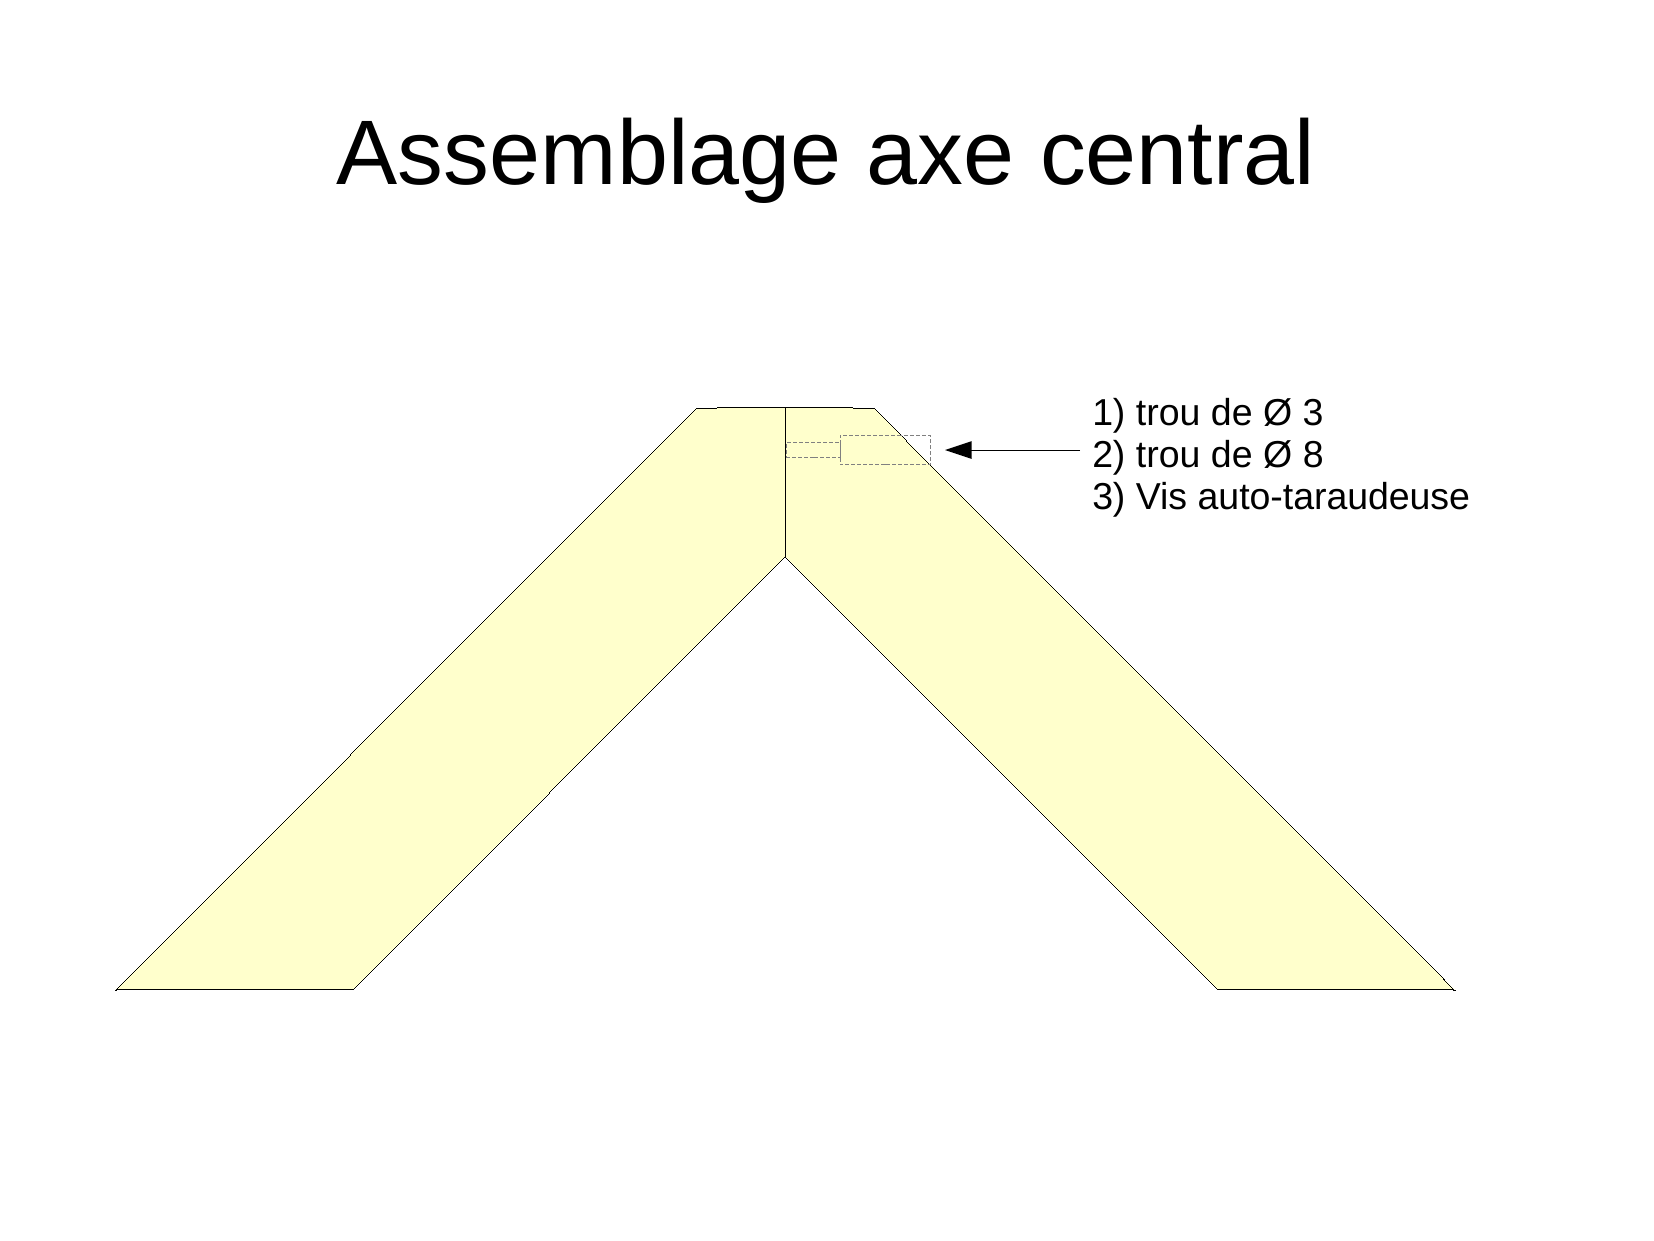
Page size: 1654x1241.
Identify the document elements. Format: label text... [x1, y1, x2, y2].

title Assemblage axe central [82, 49, 1571, 257]
text_box 1) trou de Ø 3 2) trou de Ø 8 3) Vis auto-taraudeuse [1077, 384, 1486, 526]
text_box [115, 407, 1456, 991]
